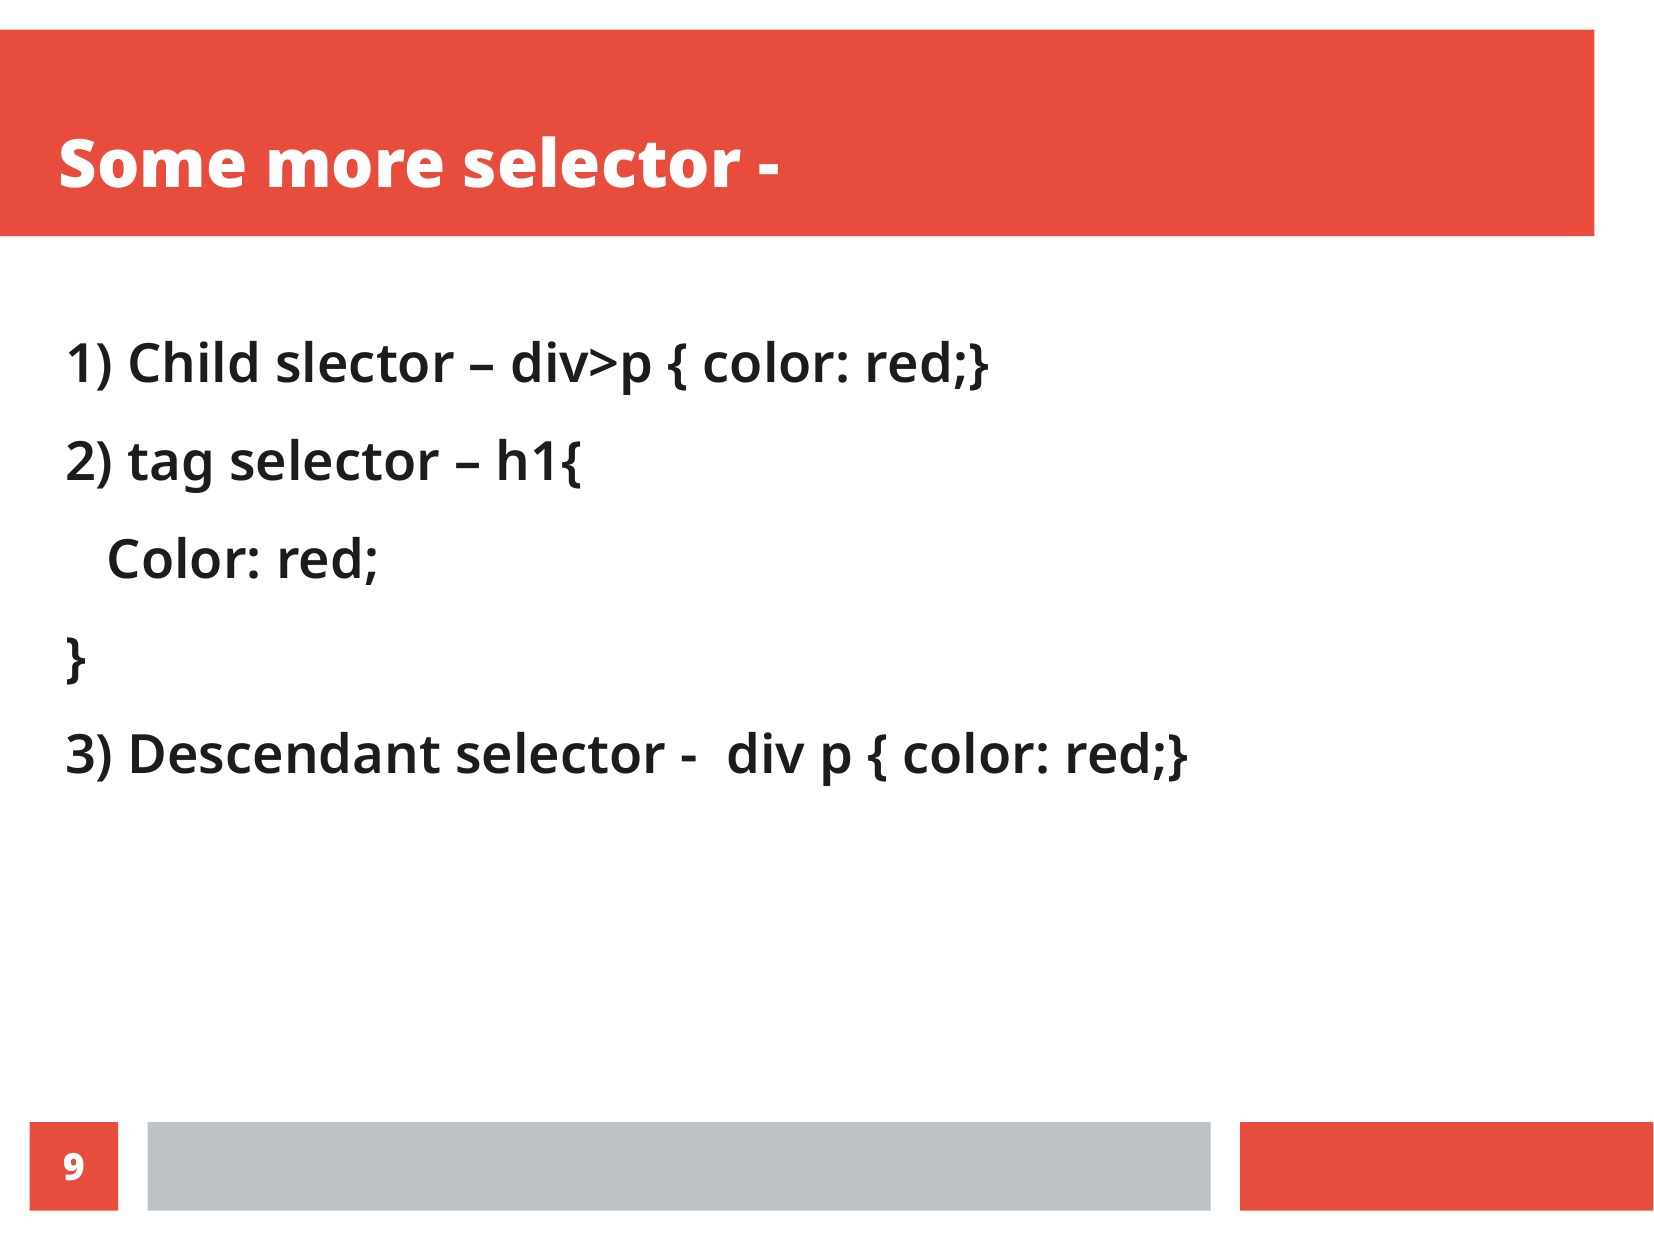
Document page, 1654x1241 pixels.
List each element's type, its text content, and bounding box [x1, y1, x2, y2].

list 1) Child slector – div>p { color: red;} 2) tag selector – h1{ Color: red; } 3) Descendant selector - div p { color: red;} [64, 324, 1571, 1093]
title Some more selector - [59, 59, 1595, 207]
